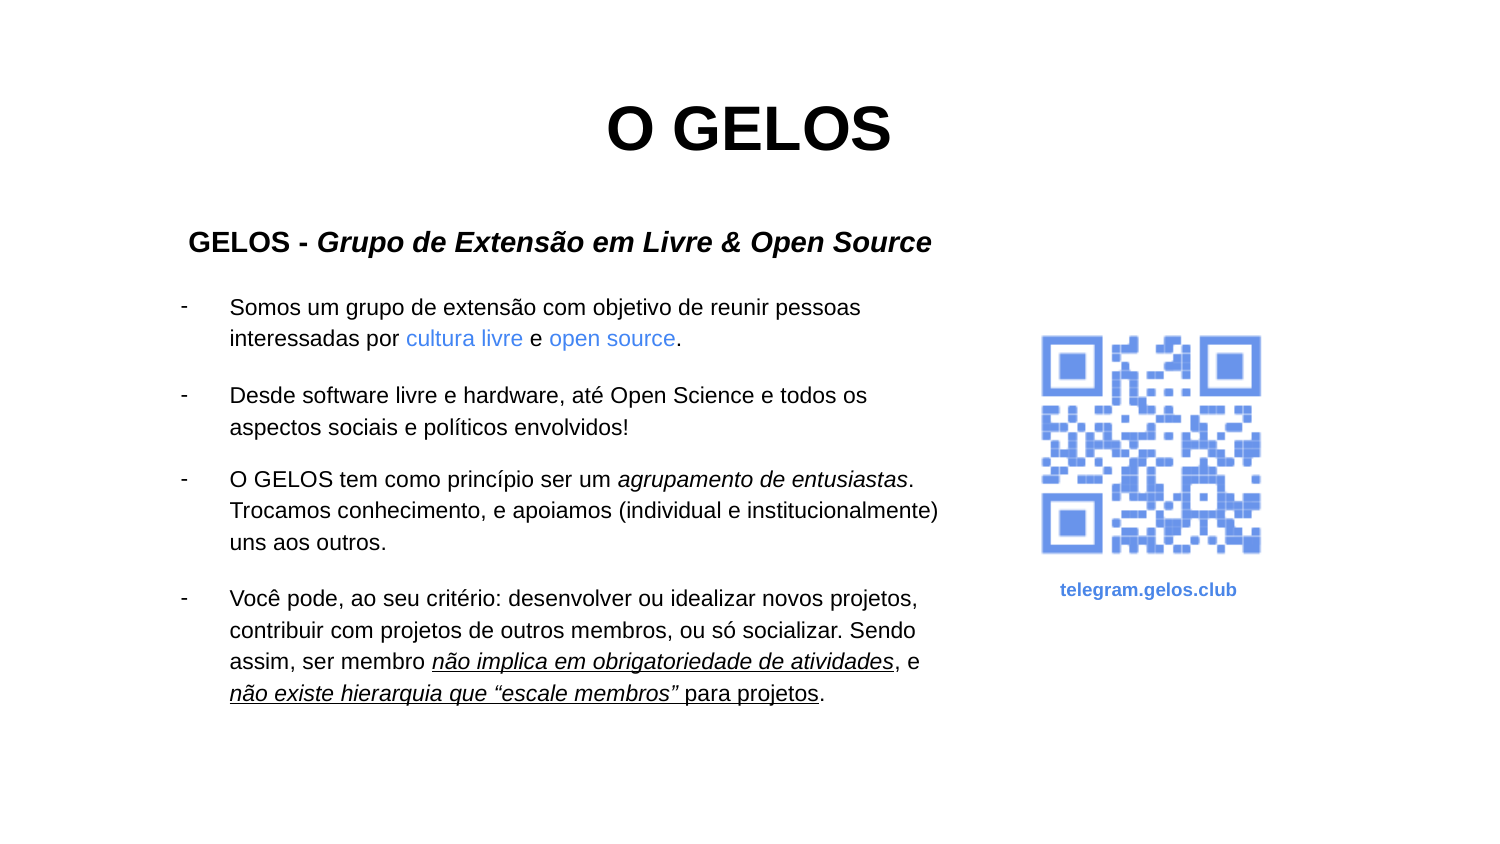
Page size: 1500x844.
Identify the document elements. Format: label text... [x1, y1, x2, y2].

text_box telegram.gelos.club [1045, 562, 1258, 616]
title O GELOS [51, 72, 1449, 167]
text_box GELOS - Grupo de Extensão em Livre & Open Source [173, 207, 983, 273]
text_box Somos um grupo de extensão com objetivo de reunir pessoas interessadas por cultura livre e open source. Desde software livre e hardware, até Open Science e todos os aspectos sociais e políticos envolvidos! O GELOS tem como princípio ser um agrupamento de entusiastas. Trocamos conhecimento, e apoiamos (individual e institucionalmente) uns aos outros. Você pode, ao seu critério: desenvolver ou idealizar novos projetos, contribuir com projetos de outros membros, ou só socializar. Sendo assim, ser membro não implica em obrigatoriedade de atividades, e não existe hierarquia que “escale membros” para projetos. [139, 273, 958, 777]
picture [1015, 309, 1288, 582]
